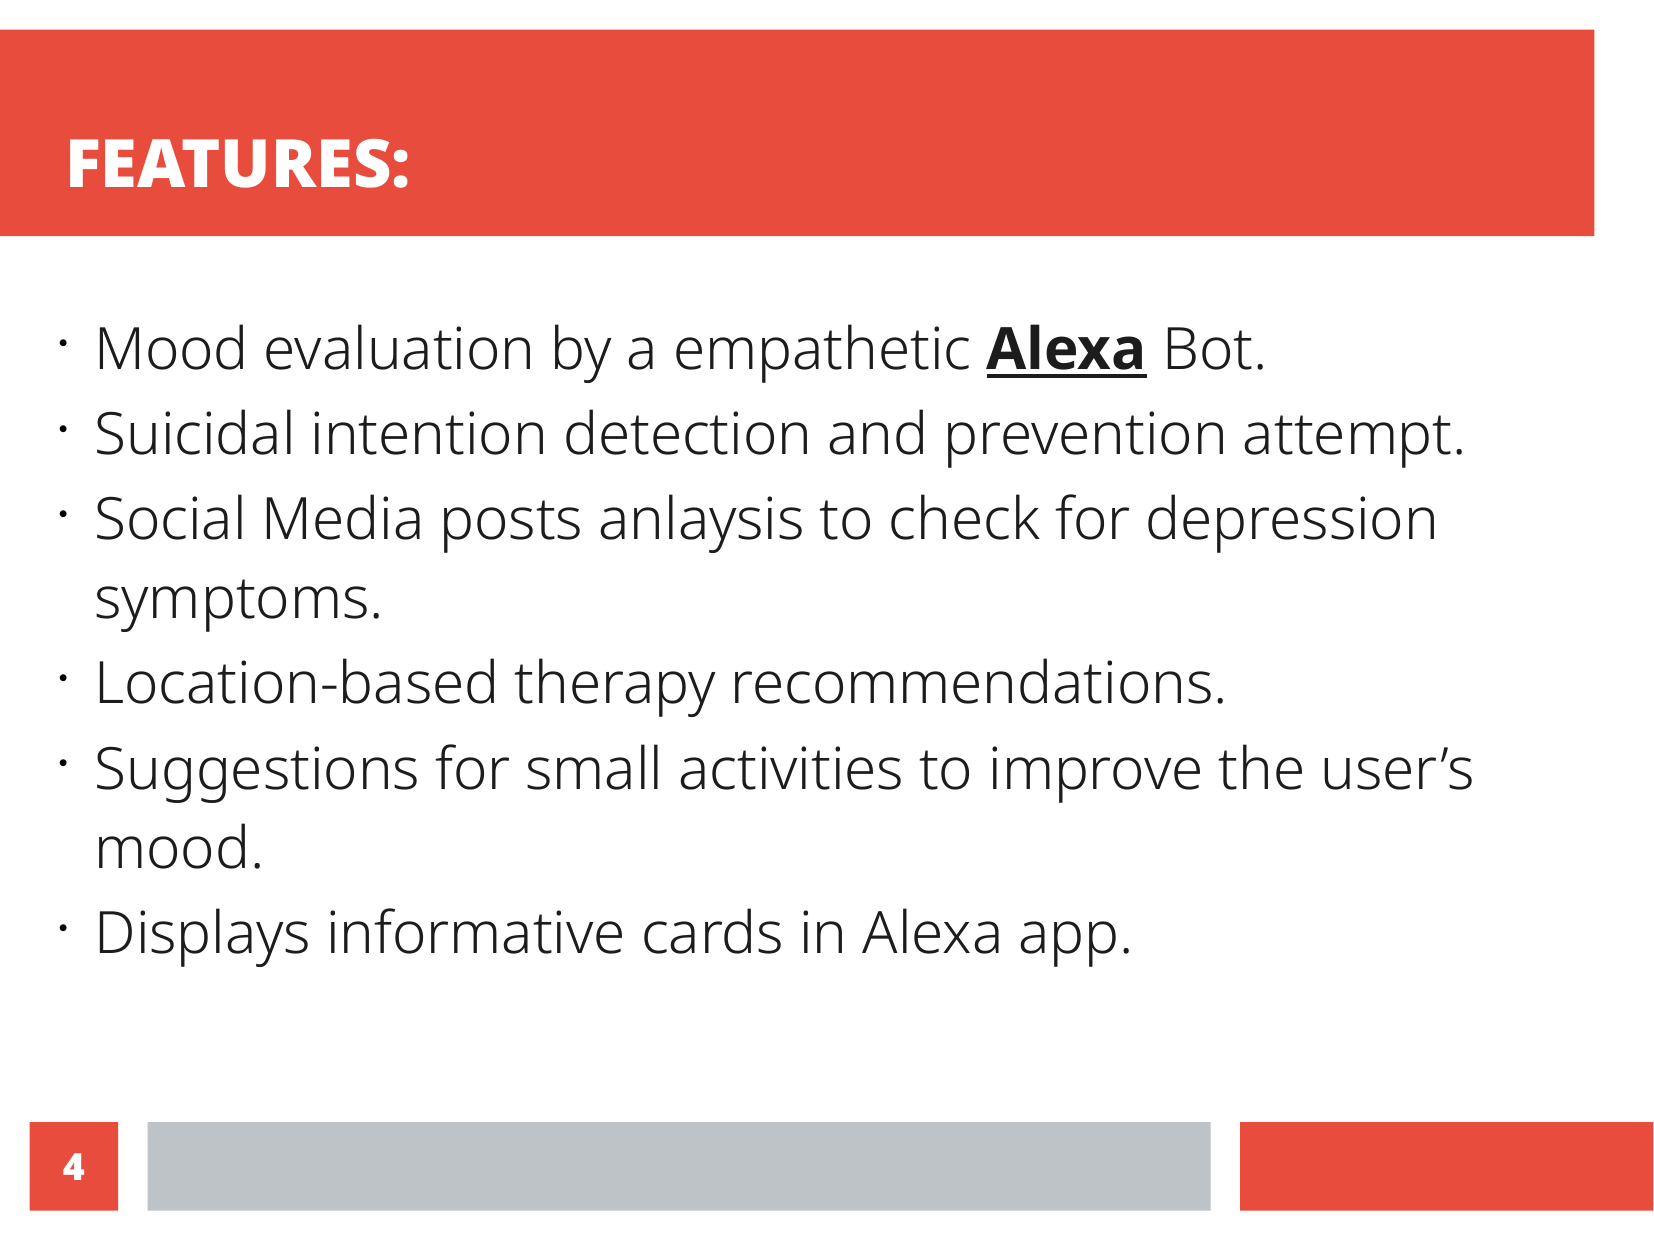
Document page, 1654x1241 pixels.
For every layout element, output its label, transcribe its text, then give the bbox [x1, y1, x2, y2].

subtitle Mood evaluation by a empathetic Alexa Bot. Suicidal intention detection and prevention attempt. Social Media posts anlaysis to check for depression symptoms. Location-based therapy recommendations. Suggestions for small activities to improve the user’s mood. Displays informative cards in Alexa app. [59, 307, 1565, 1075]
title FEATURES: [64, 59, 1601, 207]
